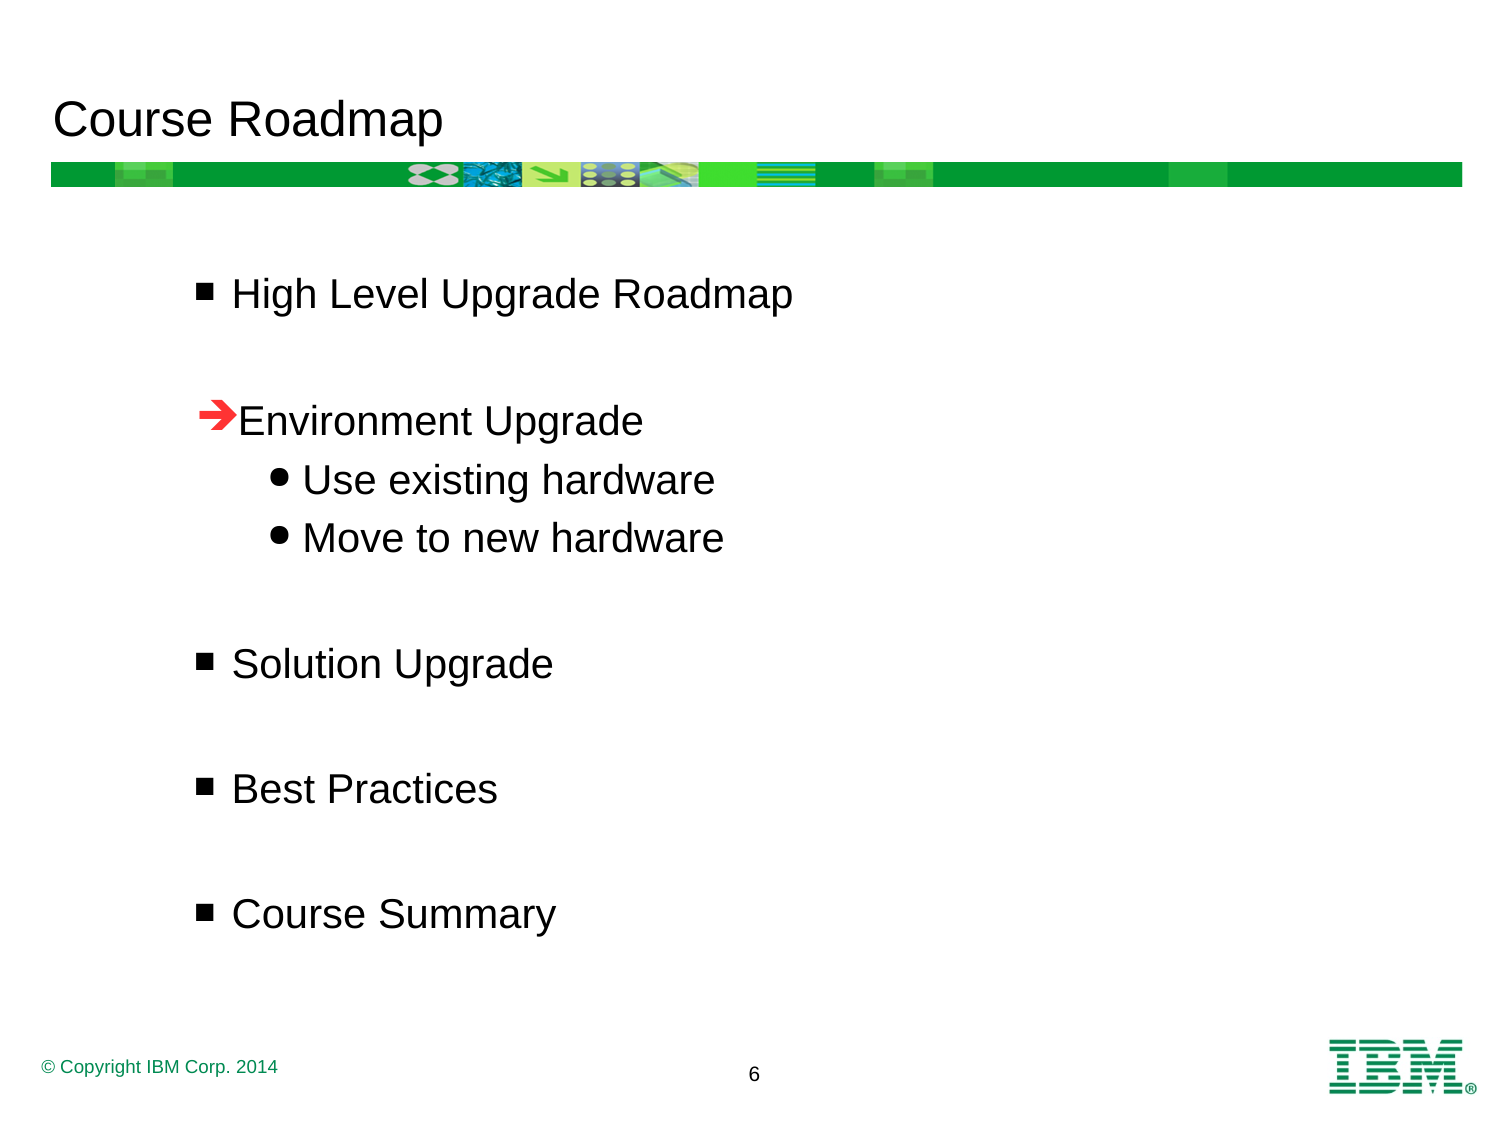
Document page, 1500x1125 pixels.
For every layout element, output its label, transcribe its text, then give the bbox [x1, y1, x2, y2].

picture [50, 161, 1463, 189]
picture [1327, 1037, 1479, 1096]
title Course Roadmap [37, 45, 1388, 188]
list High Level Upgrade Roadmap Environment Upgrade Use existing hardware Move to new hardware Solution Upgrade Best Practices Course Summary [75, 262, 1426, 1005]
